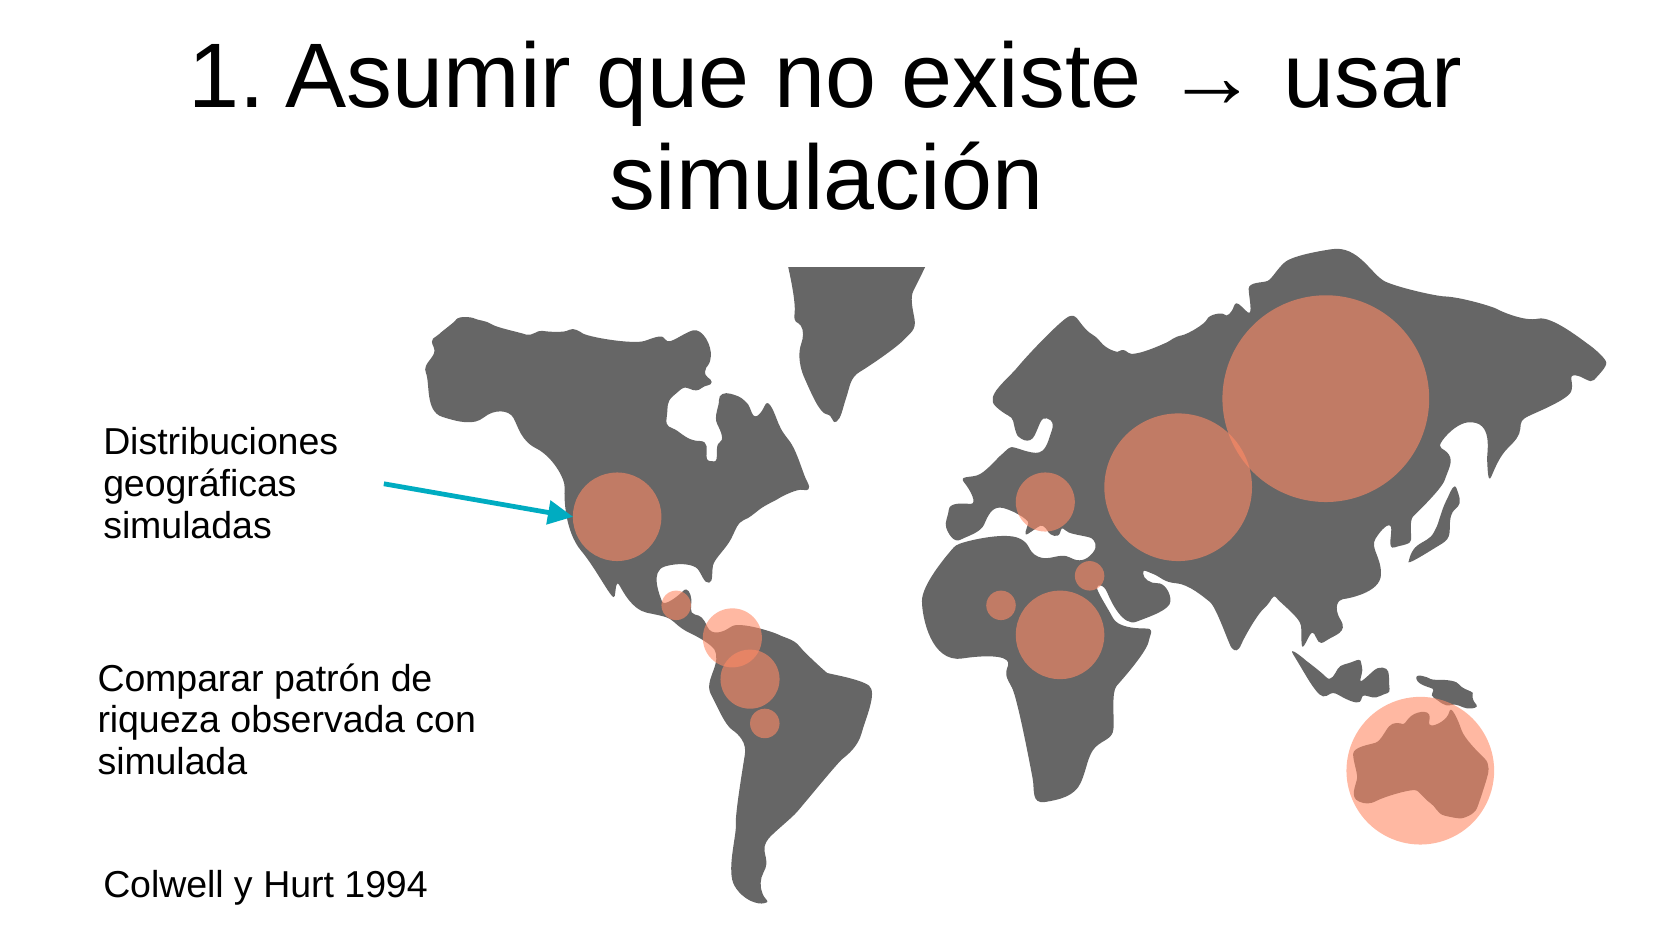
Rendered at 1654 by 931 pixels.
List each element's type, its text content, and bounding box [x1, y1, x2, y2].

text_box [750, 708, 780, 739]
picture [425, 248, 1607, 904]
title 1. Asumir que no existe → usar simulación [82, 23, 1571, 230]
text_box [1015, 472, 1075, 532]
text_box [702, 608, 780, 709]
text_box [986, 590, 1016, 621]
text_box [661, 590, 692, 621]
text_box Comparar patrón de riqueza observada con simulada [82, 649, 526, 791]
text_box [1346, 696, 1495, 845]
text_box Colwell y Hurt 1994 [88, 856, 473, 914]
text_box [1015, 590, 1105, 680]
text_box [572, 472, 662, 562]
text_box Distribuciones geográficas simuladas [88, 413, 384, 555]
text_box [1074, 561, 1105, 591]
text_box [1104, 295, 1430, 562]
